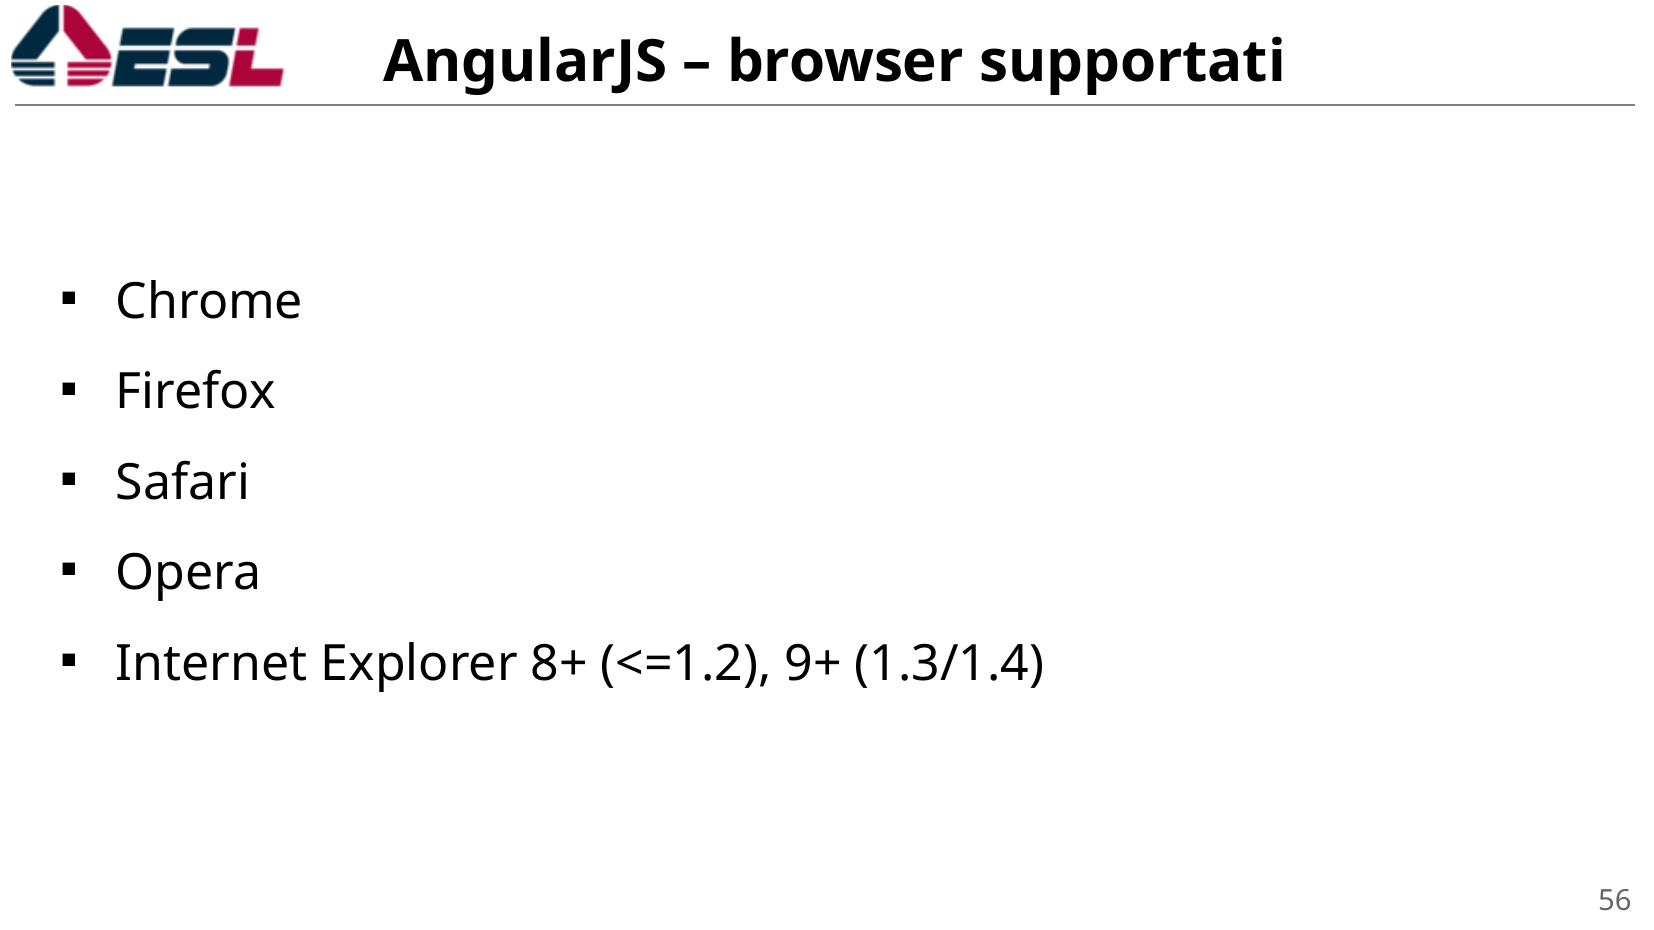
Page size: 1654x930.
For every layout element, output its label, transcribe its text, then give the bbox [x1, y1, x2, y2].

picture [11, 5, 288, 90]
list Chrome Firefox Safari Opera Internet Explorer 8+ (<=1.2), 9+ (1.3/1.4) [45, 134, 1606, 826]
title AngularJS – browser supportati [335, 0, 1653, 103]
